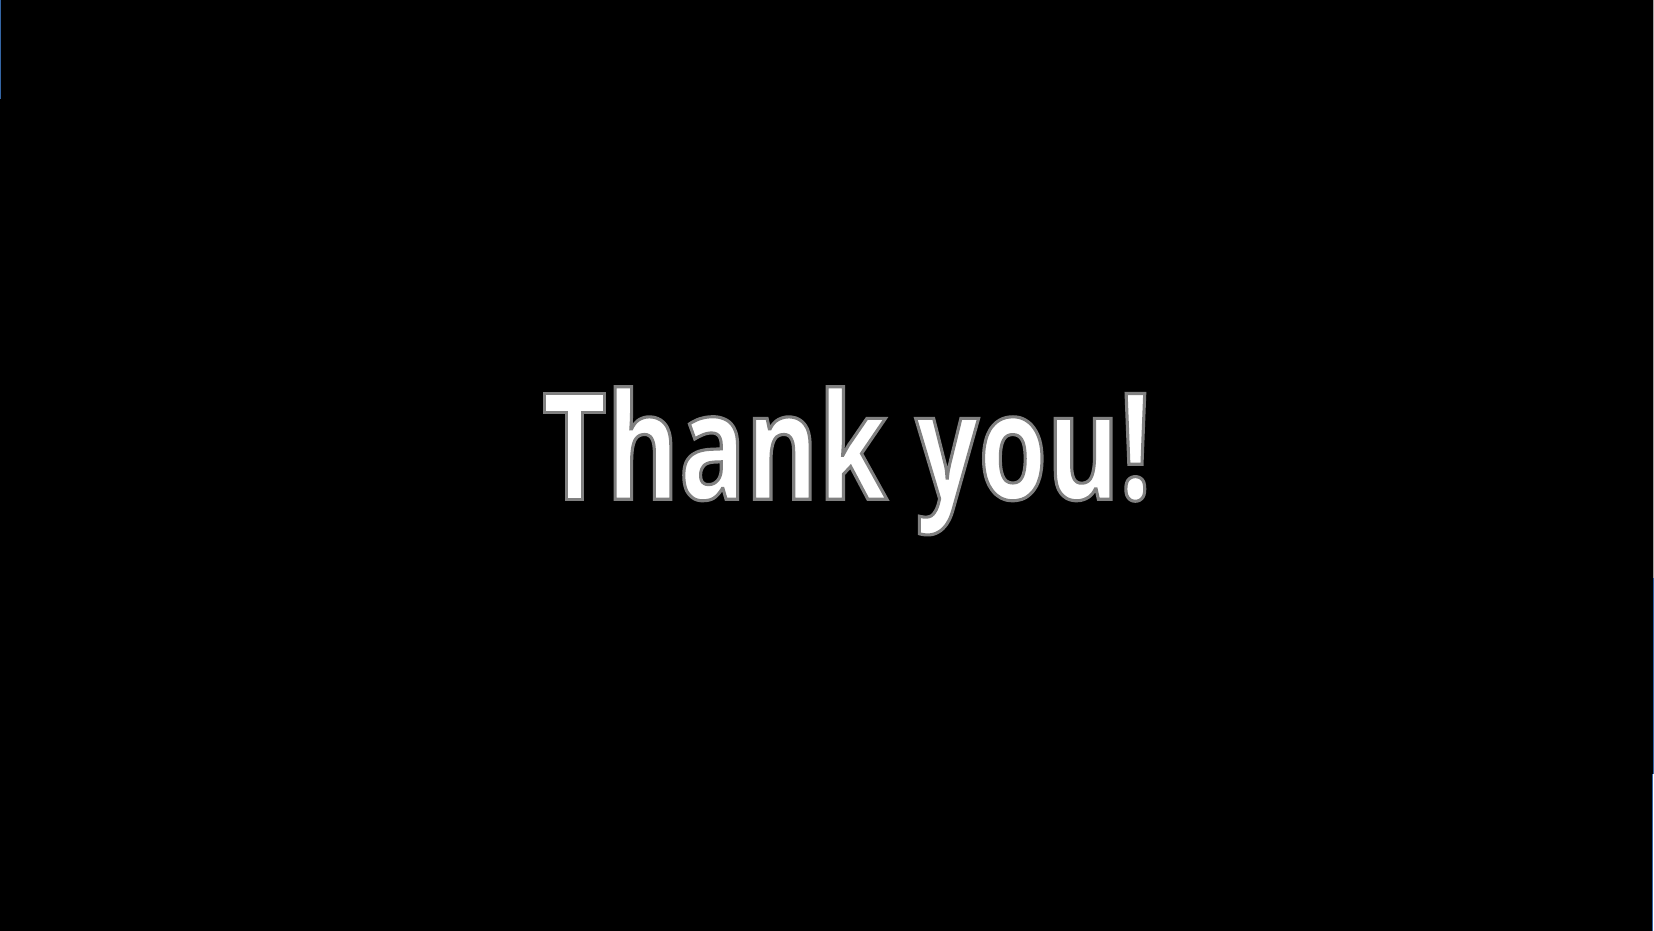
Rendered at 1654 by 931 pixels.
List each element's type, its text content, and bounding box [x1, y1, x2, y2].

text_box Thank you! [915, 418, 979, 535]
text_box Thank you! [983, 416, 1043, 501]
text_box Thank you! [827, 386, 887, 500]
text_box Thank you! [544, 393, 605, 500]
text_box Thank you! [1126, 393, 1145, 465]
text_box Thank you! [754, 416, 811, 500]
text_box Thank you! [1125, 476, 1145, 502]
text_box Thank you! [1055, 418, 1111, 501]
text_box Thank you! [683, 416, 738, 501]
text_box Thank you! [615, 386, 671, 500]
text_box [0, 0, 1654, 931]
